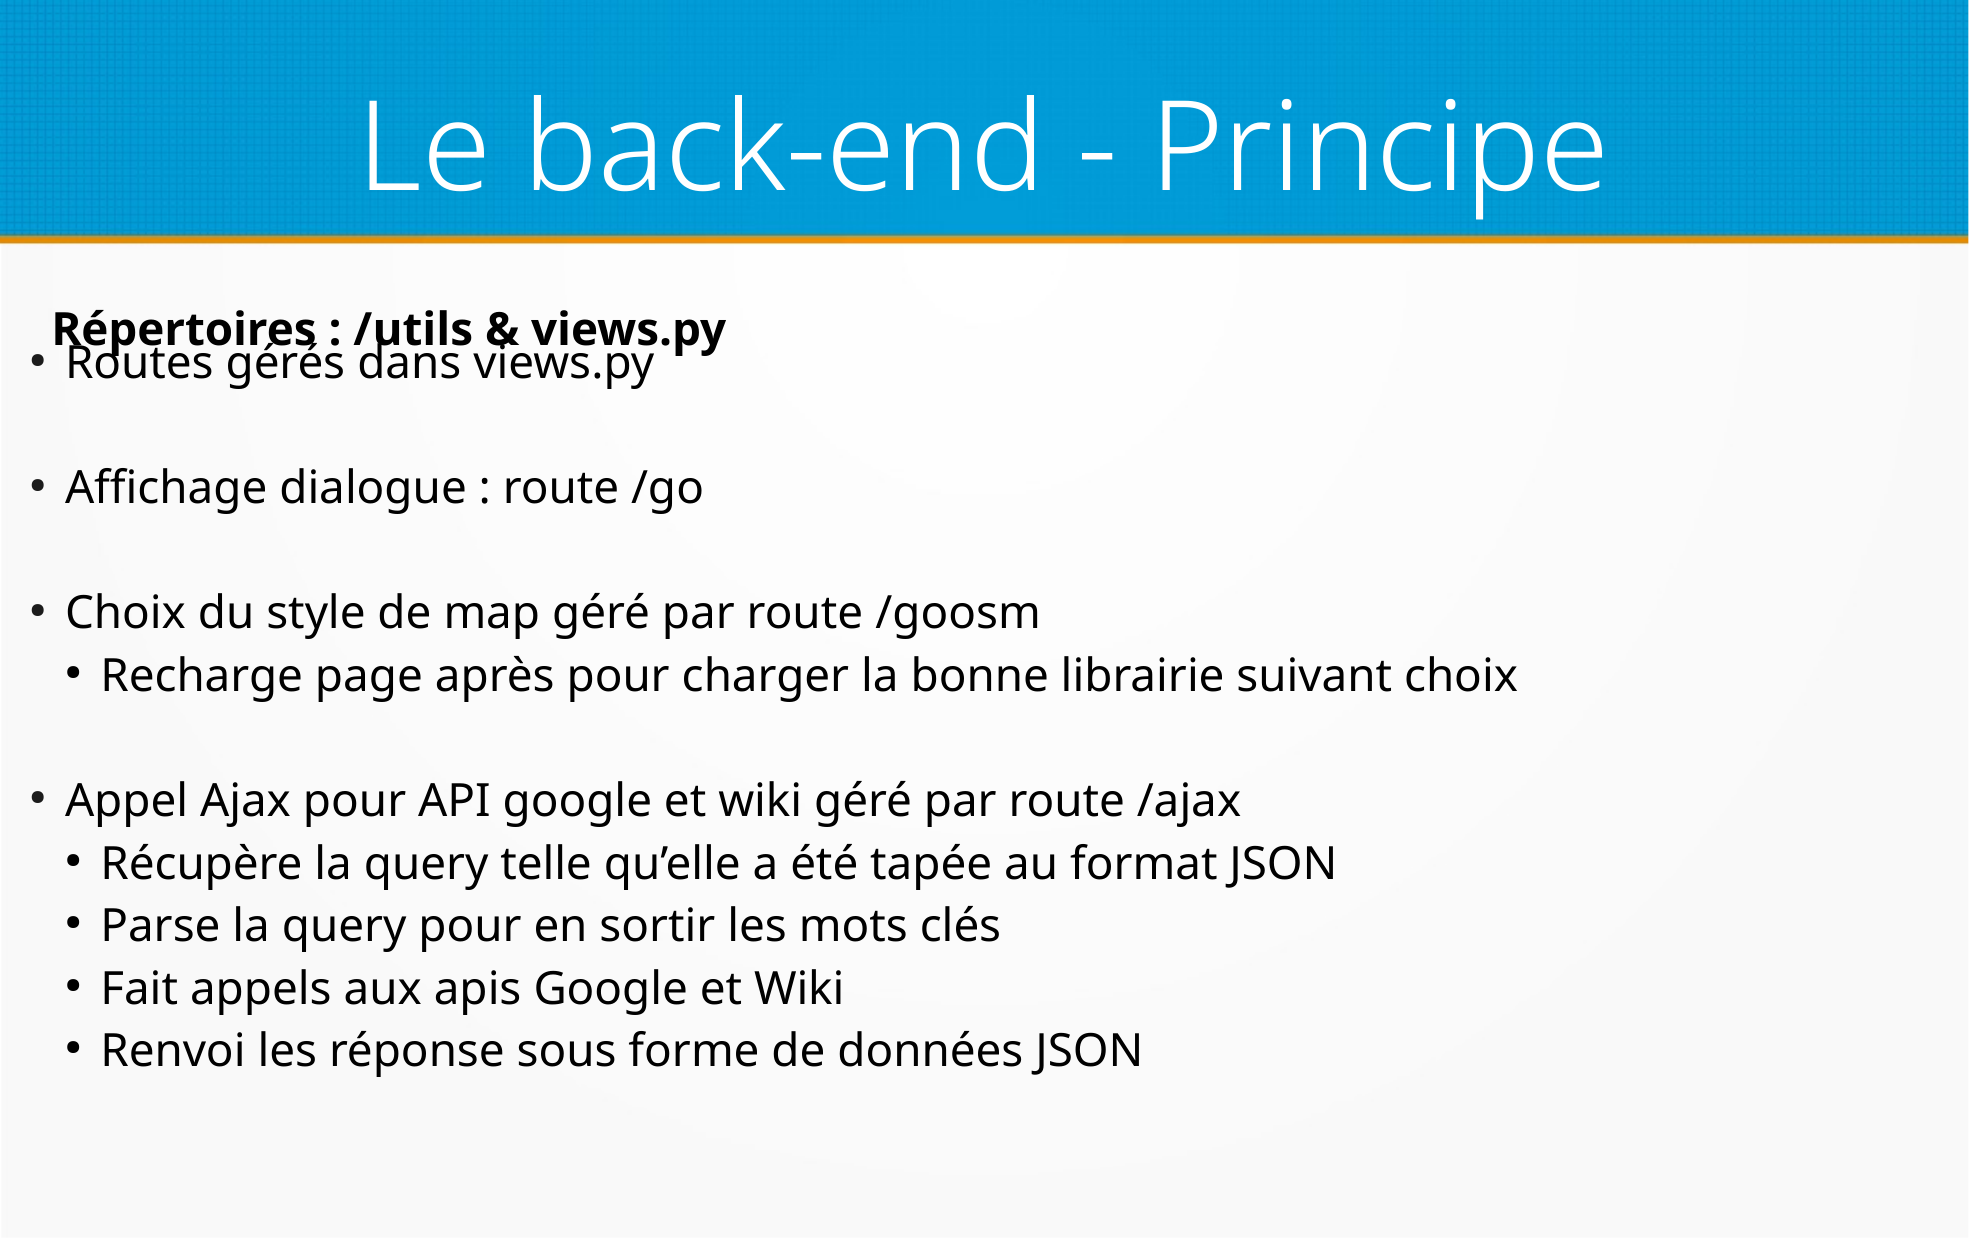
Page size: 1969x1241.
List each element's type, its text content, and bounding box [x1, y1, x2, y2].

text_box Routes gérés dans views.py Affichage dialogue : route /go Choix du style de map géré par route /goosm Recharge page après pour charger la bonne librairie suivant choix Appel Ajax pour API google et wiki géré par route /ajax Récupère la query telle qu’elle a été tapée au format JSON Parse la query pour en sortir les mots clés Fait appels aux apis Google et Wiki Renvoi les réponse sous forme de données JSON [23, 379, 1864, 1031]
picture [0, 233, 1969, 1241]
title Le back-end - Principe [98, 19, 1870, 227]
text_box Répertoires : /utils & views.py [45, 295, 838, 361]
